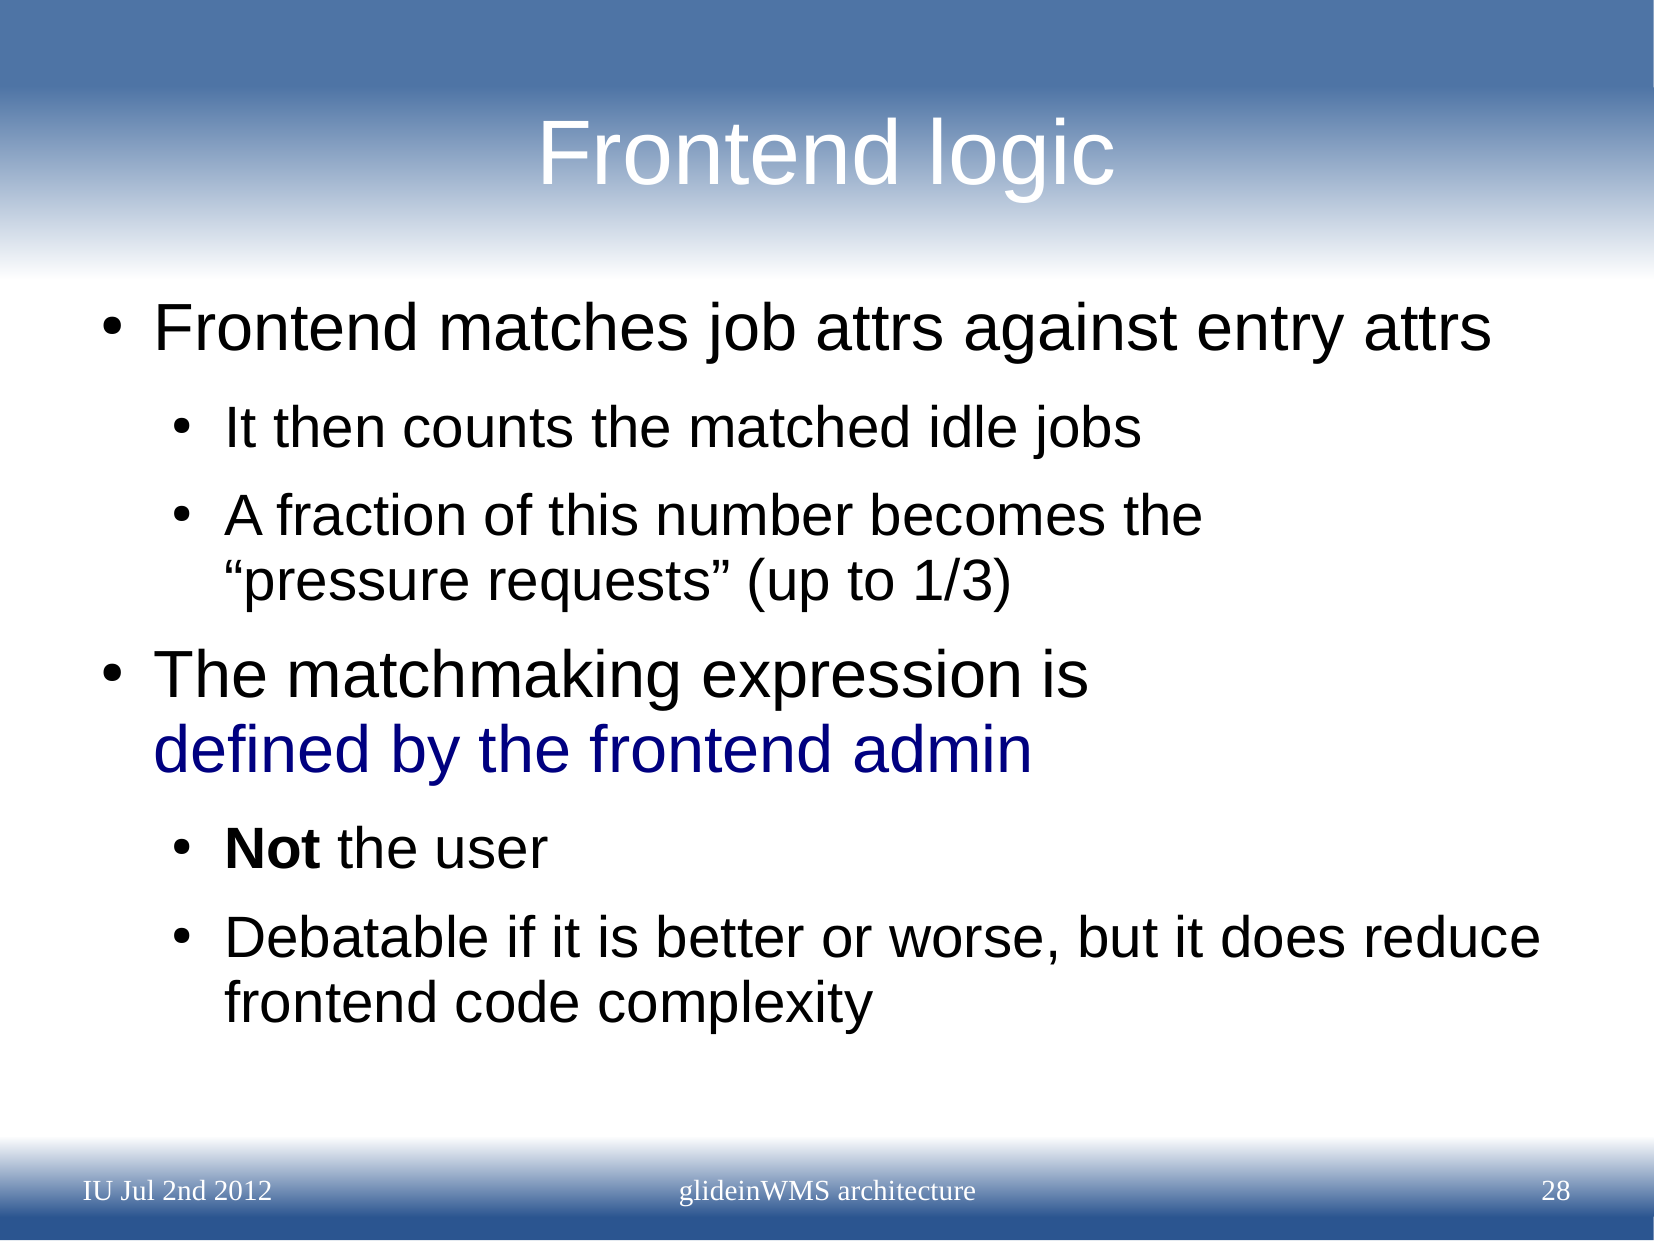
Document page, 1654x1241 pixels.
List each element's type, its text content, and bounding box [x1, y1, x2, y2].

list Frontend matches job attrs against entry attrs It then counts the matched idle jobs A fraction of this number becomes the “pressure requests” (up to 1/3) The matchmaking expression is defined by the frontend admin Not the user Debatable if it is better or worse, but it does reduce frontend code complexity [82, 290, 1609, 1109]
title Frontend logic [82, 56, 1571, 250]
